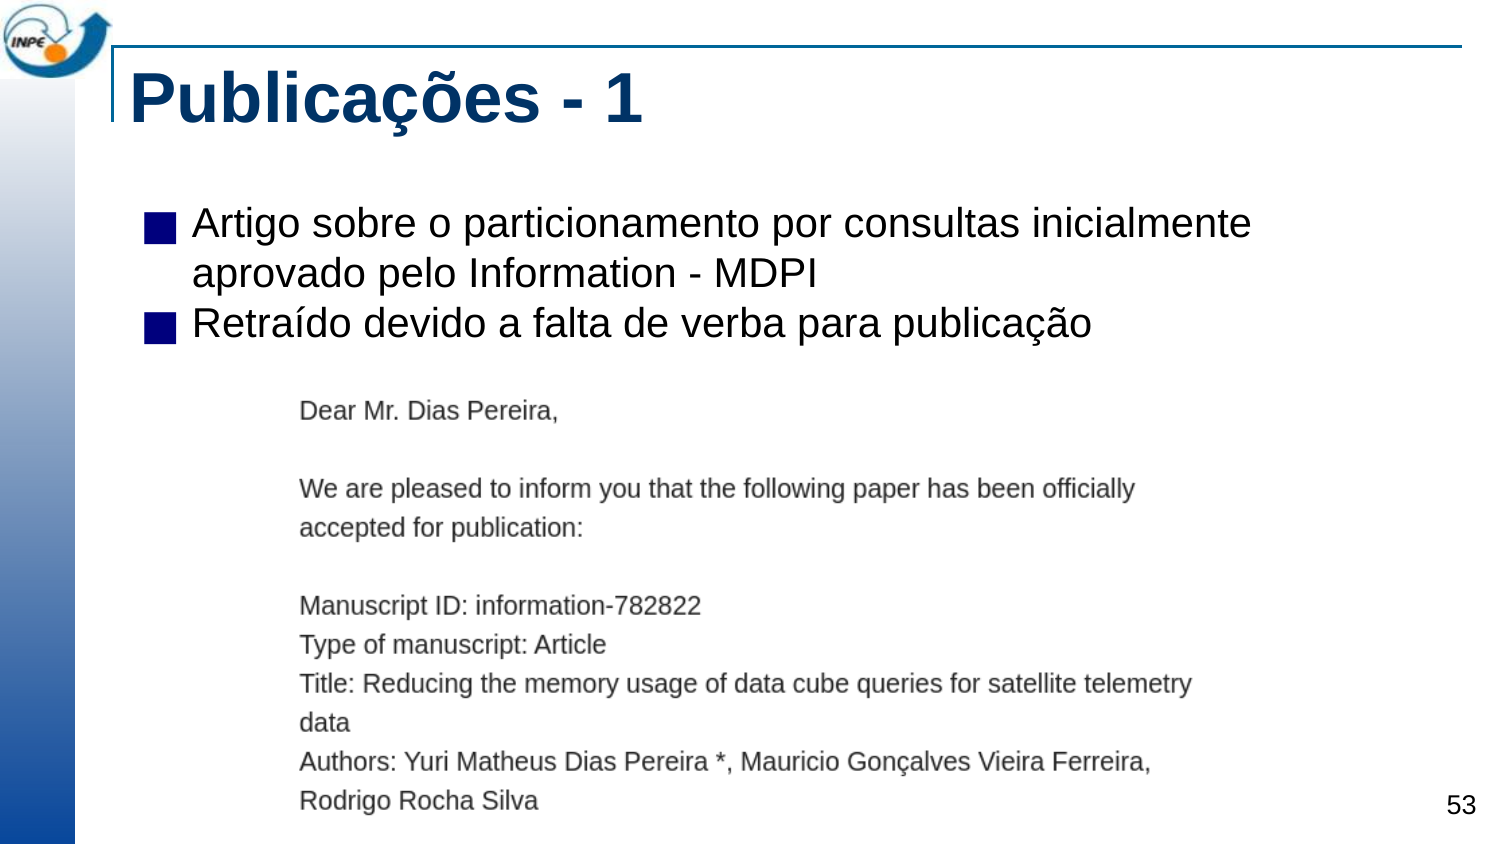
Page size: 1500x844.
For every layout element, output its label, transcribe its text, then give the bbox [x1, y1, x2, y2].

picture [0, 0, 113, 79]
slide_number <number> [1403, 779, 1494, 844]
title Publicações - 1 [112, 46, 1450, 141]
picture [290, 394, 1210, 826]
list Artigo sobre o particionamento por consultas inicialmente aprovado pelo Information - MDPI Retraído devido a falta de verba para publicação [99, 187, 1438, 394]
